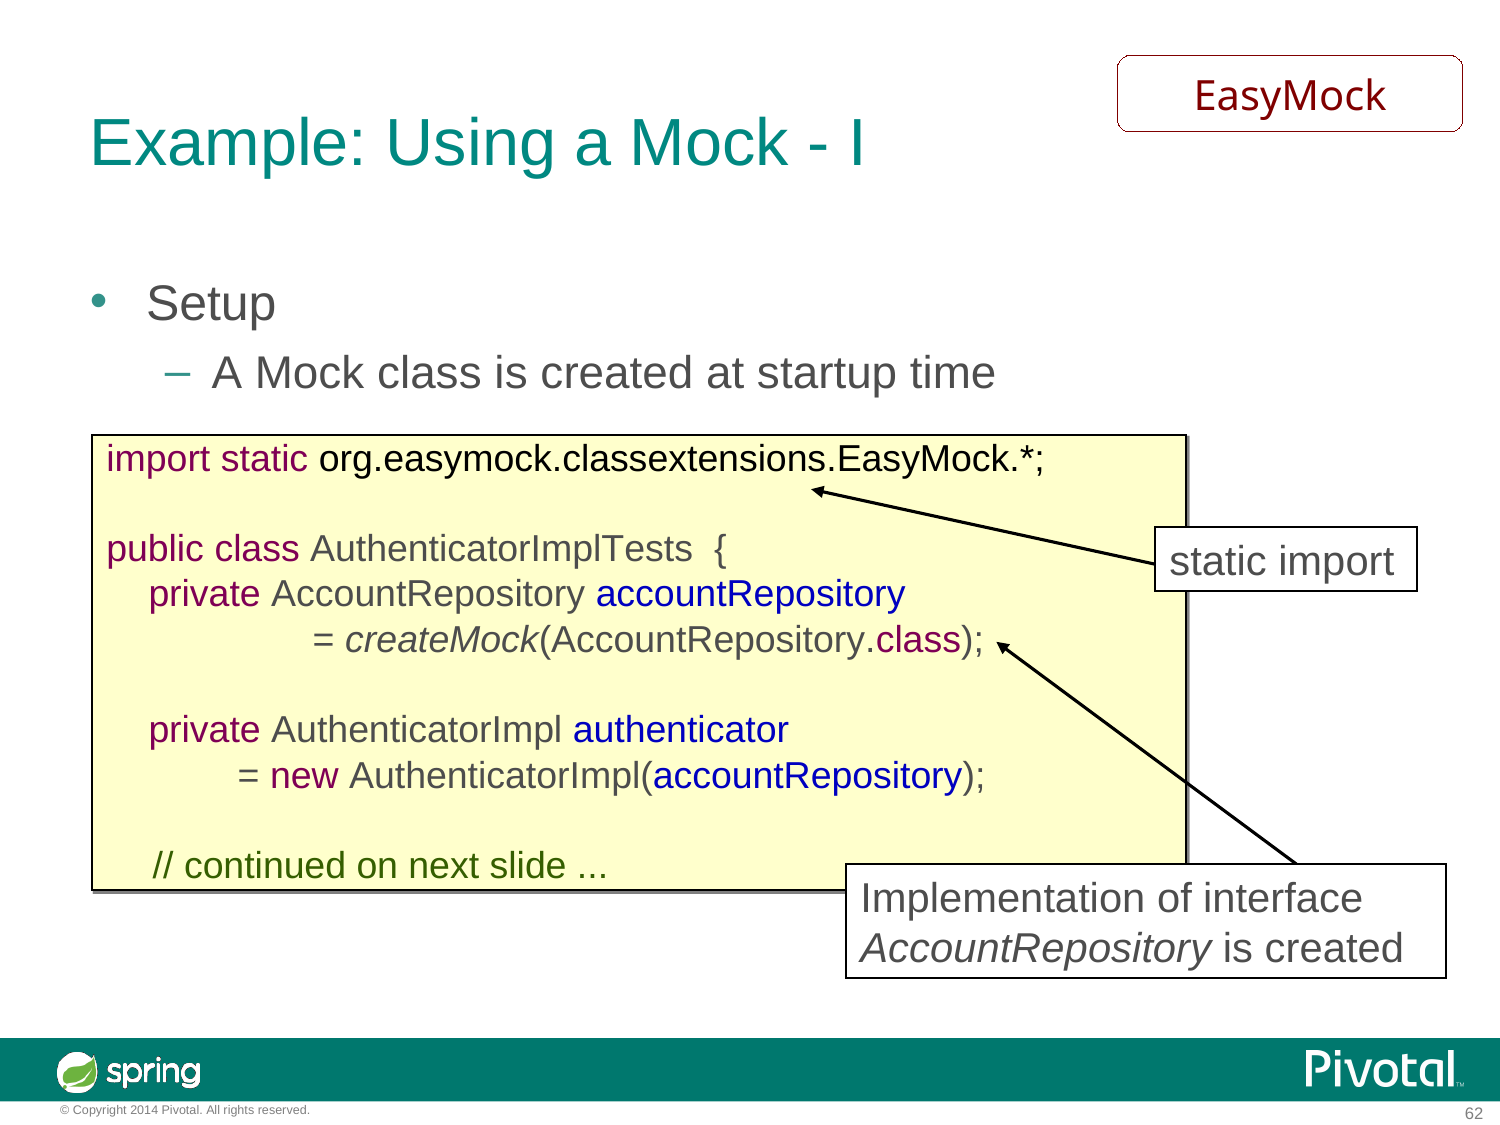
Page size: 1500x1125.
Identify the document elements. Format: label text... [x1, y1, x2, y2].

picture [32, 1041, 210, 1103]
title Example: Using a Mock - I [75, 45, 1426, 233]
text_box Implementation of interface AccountRepository is created [846, 863, 1446, 979]
picture [1306, 1050, 1464, 1087]
text_box EasyMock [1117, 55, 1463, 132]
list Setup A Mock class is created at startup time [75, 262, 1426, 1005]
text_box static import [1155, 526, 1418, 591]
